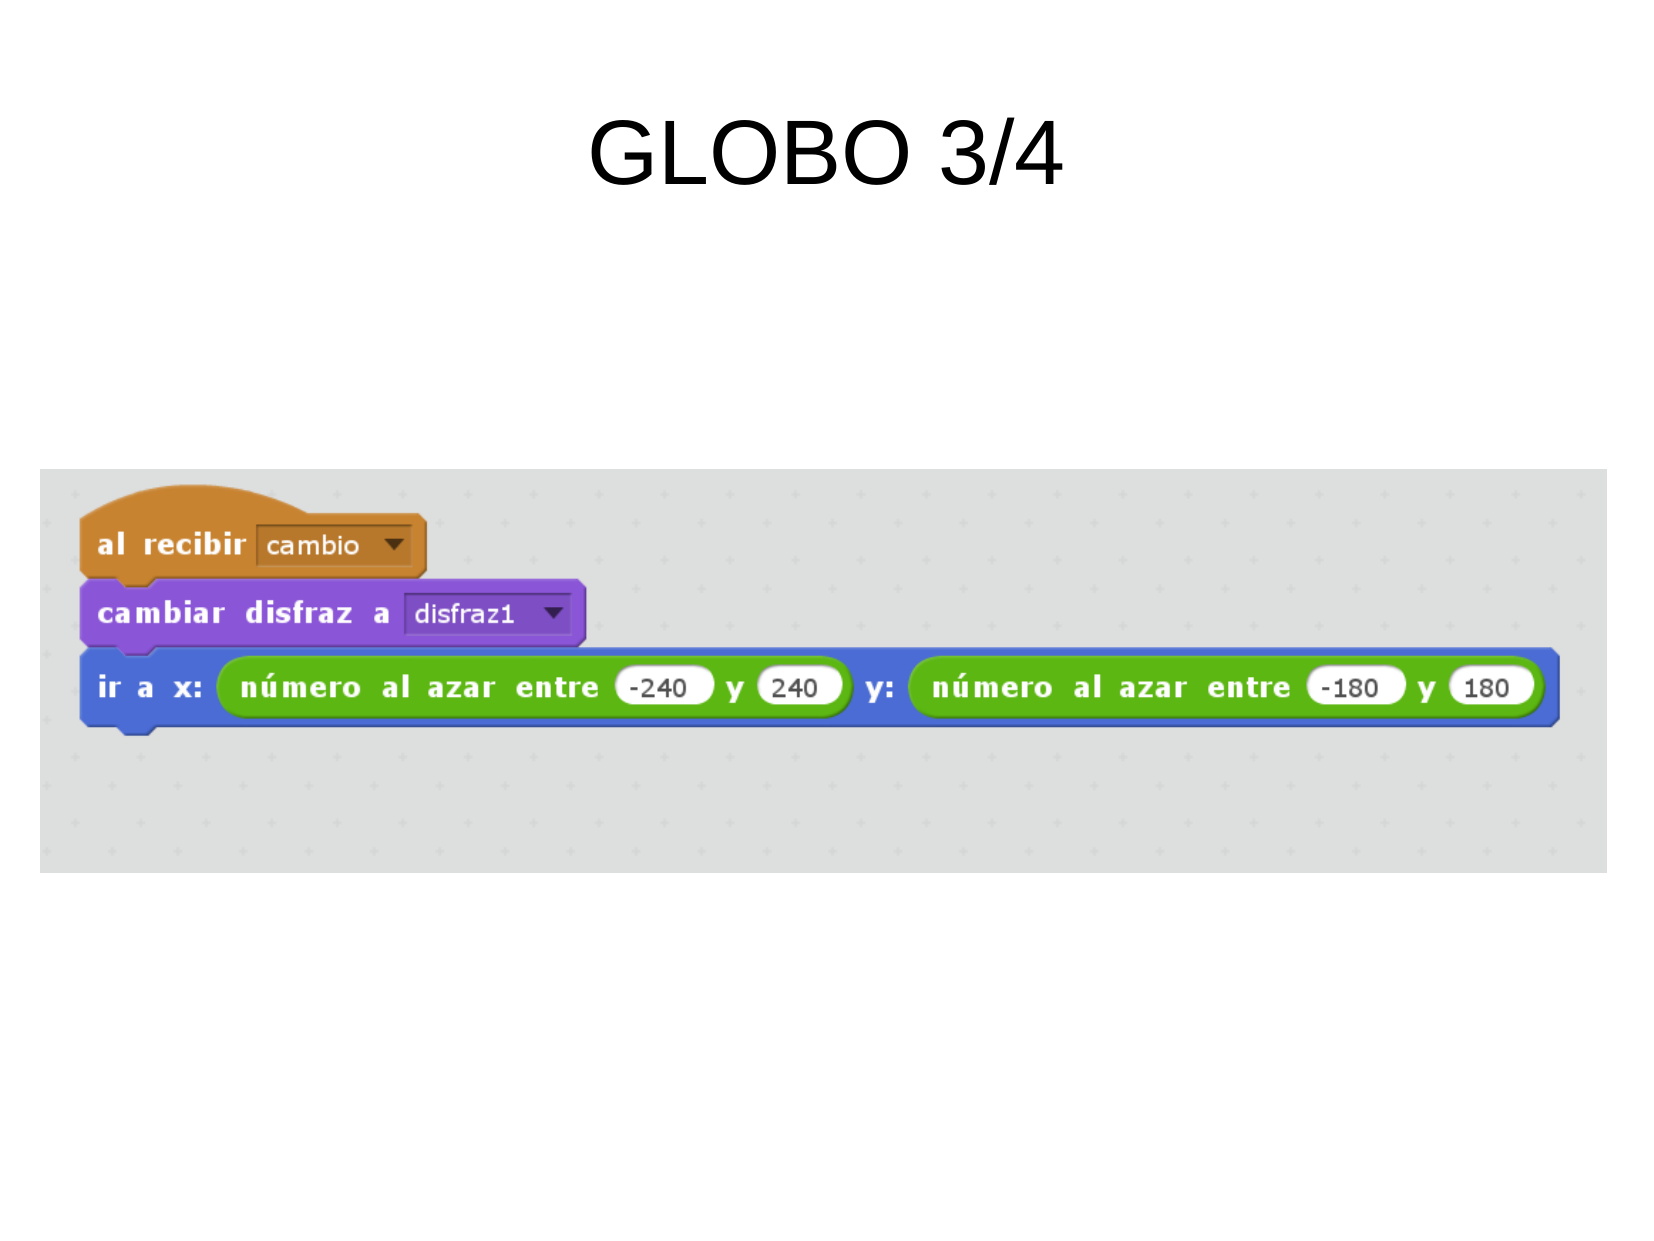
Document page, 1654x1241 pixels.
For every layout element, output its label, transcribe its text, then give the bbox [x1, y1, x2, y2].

title GLOBO 3/4 [82, 49, 1571, 257]
picture [40, 469, 1607, 873]
